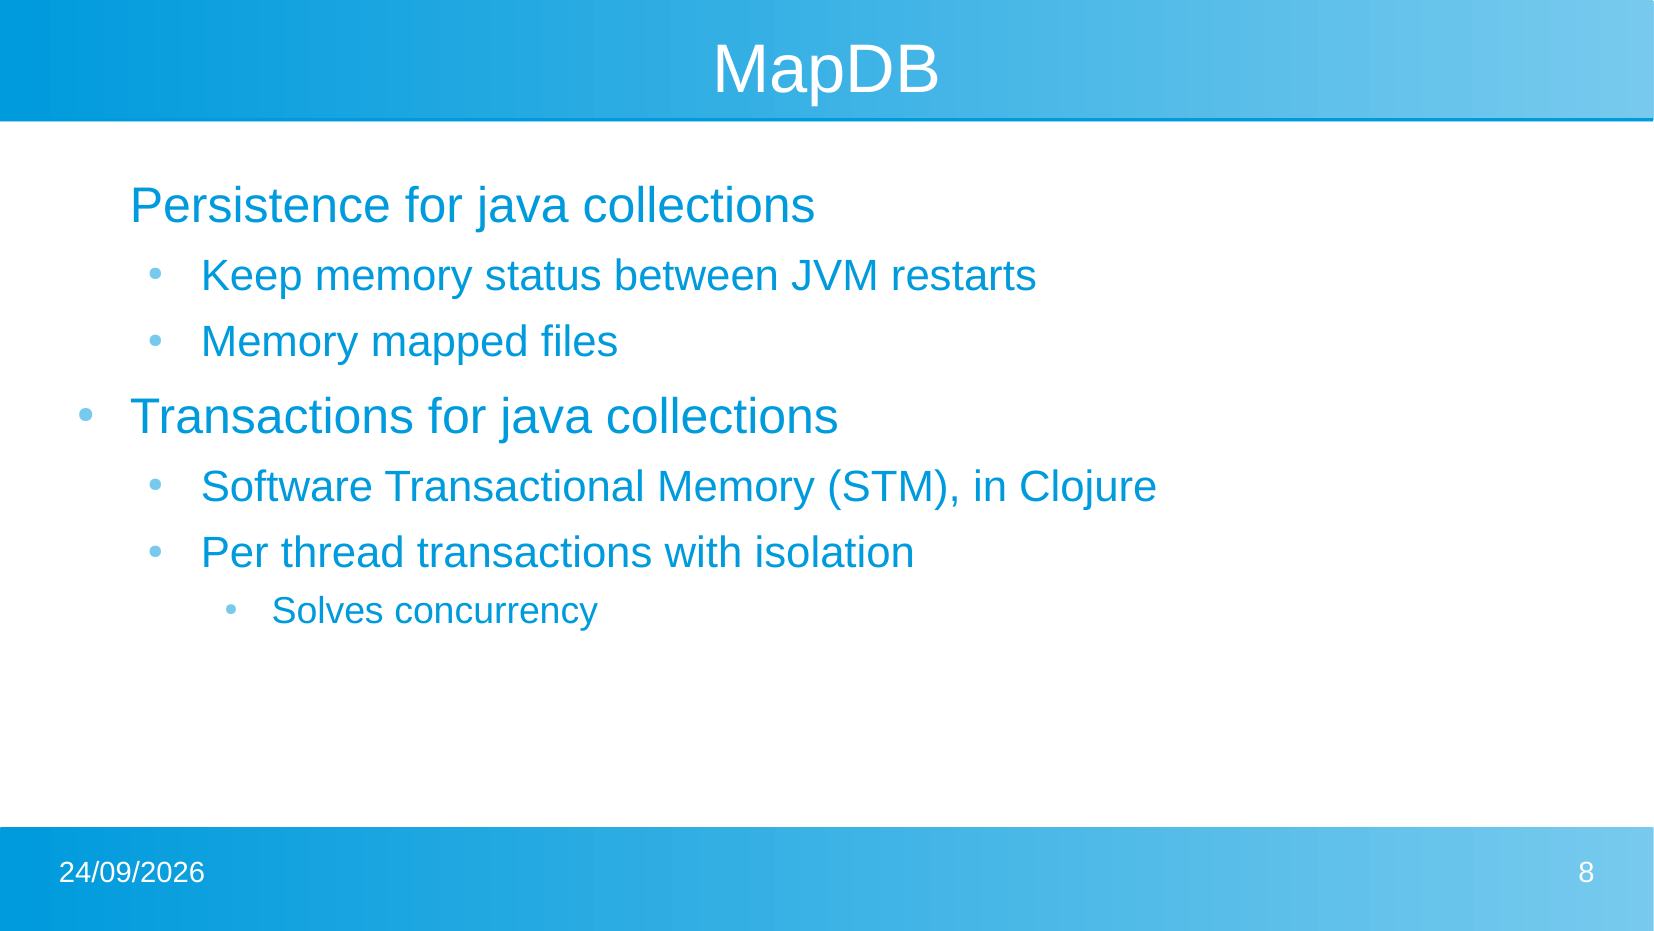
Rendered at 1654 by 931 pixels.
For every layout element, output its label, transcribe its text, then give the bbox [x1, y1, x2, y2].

list Persistence for java collections Keep memory status between JVM restarts Memory mapped files Transactions for java collections Software Transactional Memory (STM), in Clojure Per thread transactions with isolation Solves concurrency [59, 177, 1595, 768]
title MapDB [59, 29, 1595, 108]
